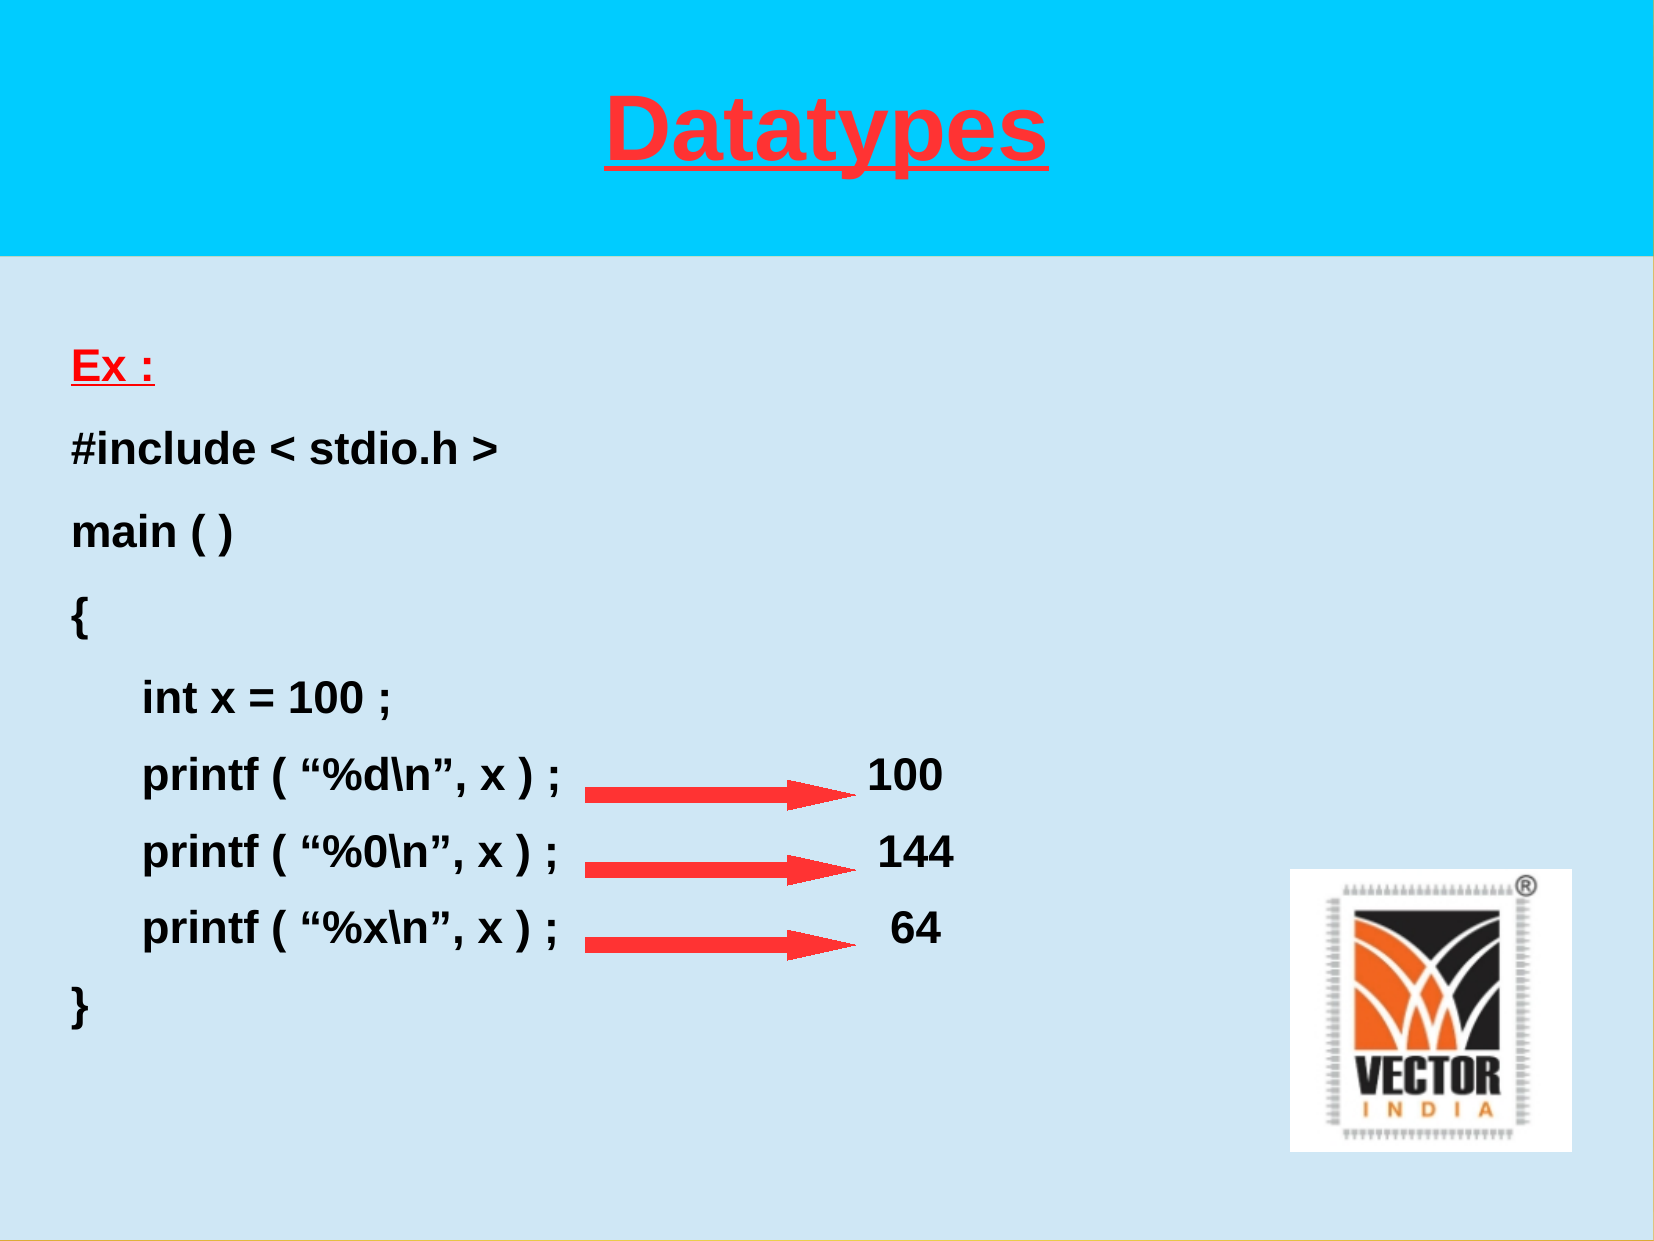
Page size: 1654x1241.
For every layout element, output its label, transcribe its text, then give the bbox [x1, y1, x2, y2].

text_box [585, 855, 856, 886]
text_box [585, 780, 856, 811]
list Ex : #include < stdio.h > main ( ) { int x = 100 ; printf ( “%d\n”, x ) ; 100 printf ( “%0\n”, x ) ; 144 printf ( “%x\n”, x ) ; 64 } [0, 256, 1654, 1241]
text_box [585, 930, 856, 961]
title Datatypes [0, 0, 1654, 256]
picture [1290, 869, 1572, 1152]
